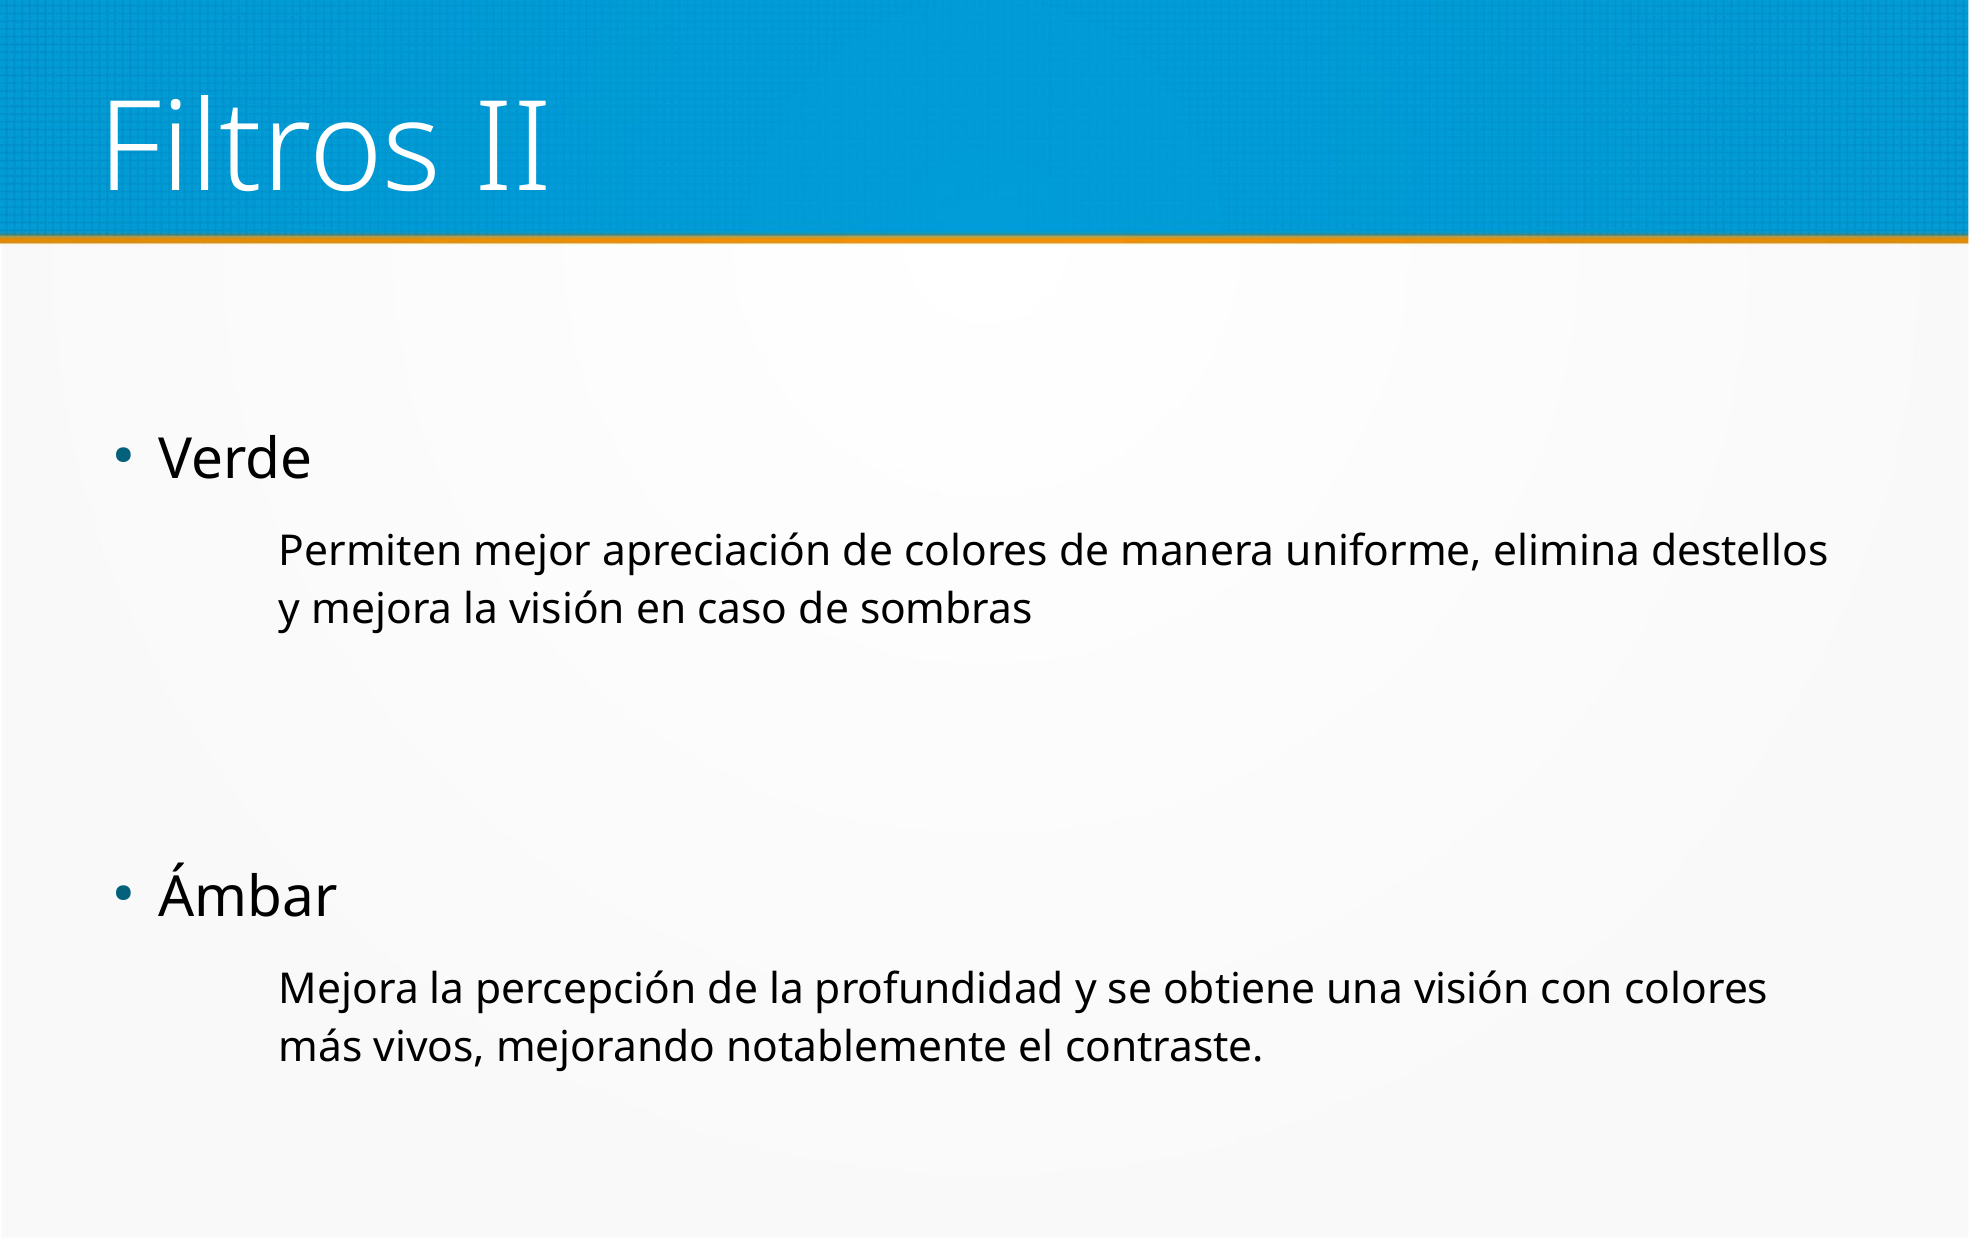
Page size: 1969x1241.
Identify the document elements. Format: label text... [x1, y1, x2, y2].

list Verde Permiten mejor apreciación de colores de manera uniforme, elimina destellos y mejora la visión en caso de sombras Ámbar Mejora la percepción de la profundidad y se obtiene una visión con colores más vivos, mejorando notablemente el contraste. [98, 315, 1861, 1081]
title Filtros II [98, 19, 1870, 227]
picture [0, 233, 1969, 1241]
